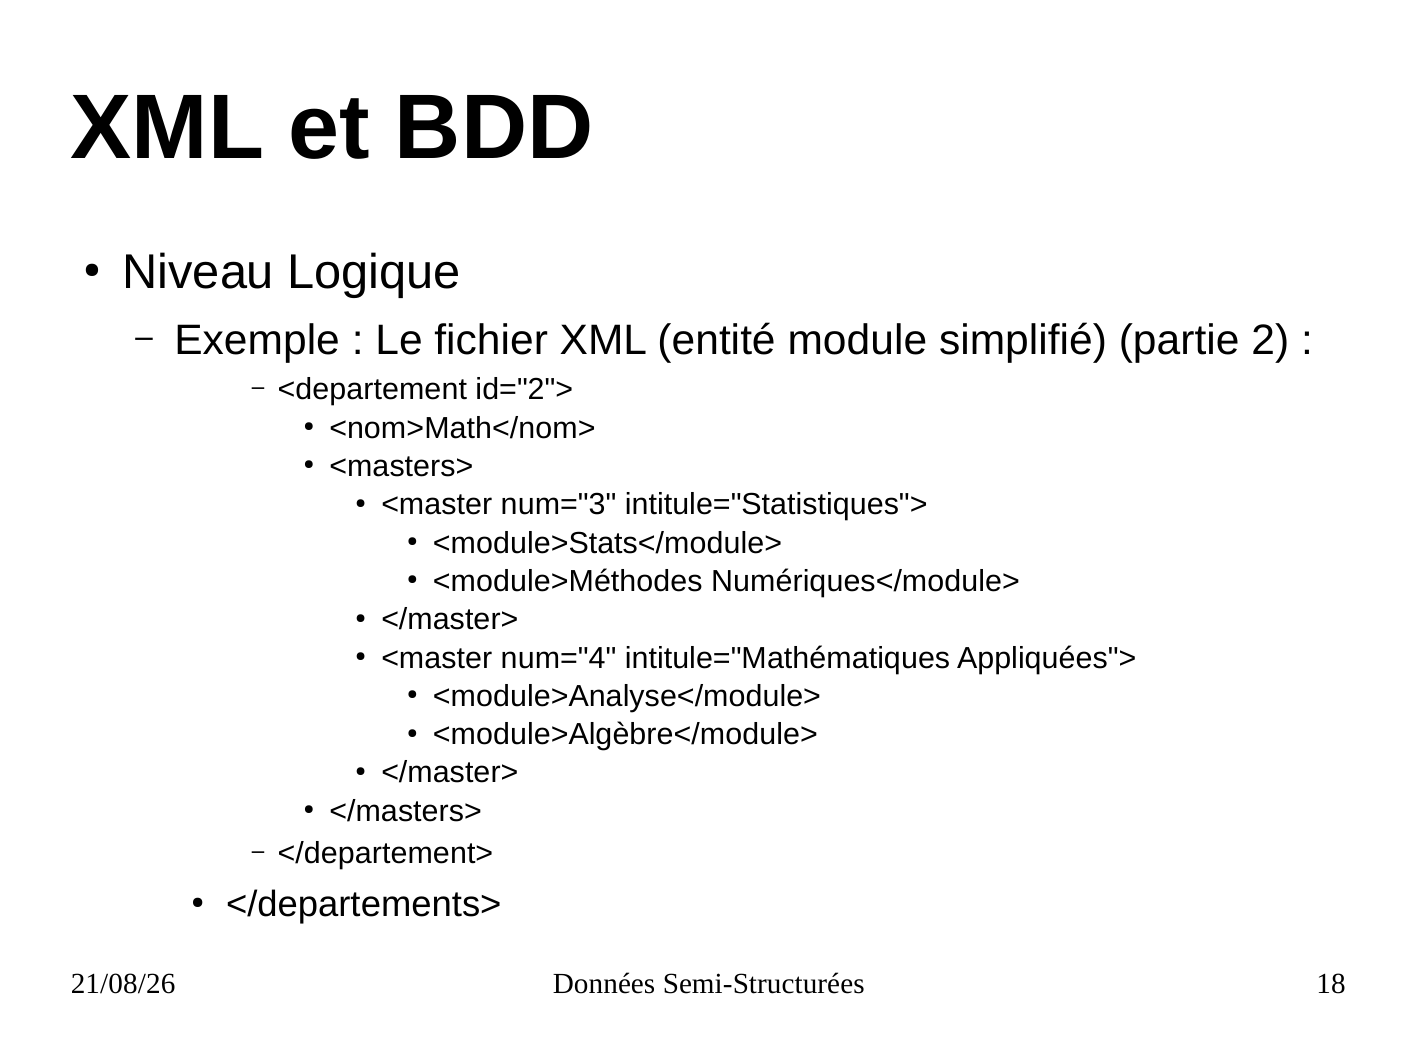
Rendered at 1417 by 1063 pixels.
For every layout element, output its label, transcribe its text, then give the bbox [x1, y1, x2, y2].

title XML et BDD [70, 42, 1346, 212]
list Niveau Logique Exemple : Le fichier XML (entité module simplifié) (partie 2) : <departement id="2"> <nom>Math</nom> <masters> <master num="3" intitule="Statistiques"> <module>Stats</module> <module>Méthodes Numériques</module> </master> <master num="4" intitule="Mathématiques Appliquées"> <module>Analyse</module> <module>Algèbre</module> </master> </masters> </departement> </departements> [70, 244, 1346, 925]
